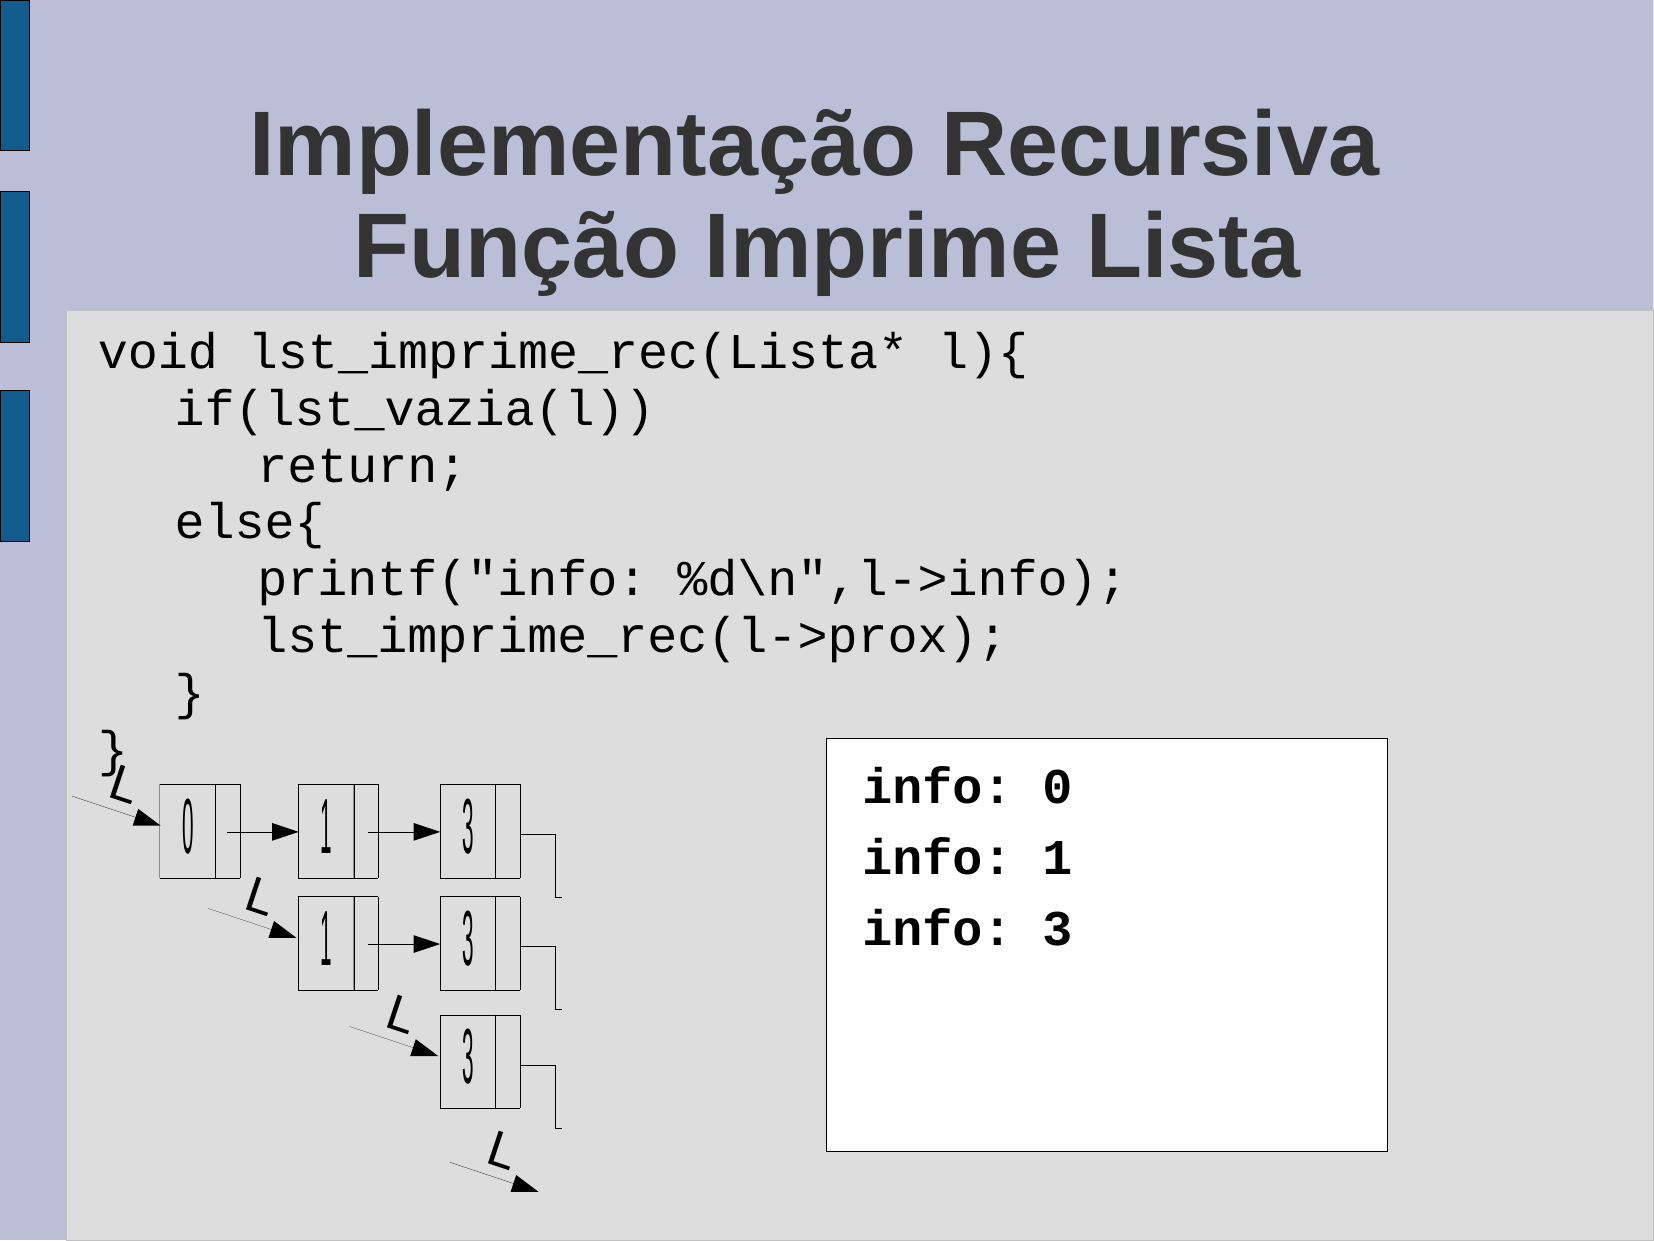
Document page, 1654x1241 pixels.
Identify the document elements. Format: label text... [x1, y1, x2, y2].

title Implementação Recursiva Função Imprime Lista [121, 91, 1534, 299]
chart [439, 784, 521, 885]
list void lst_imprime_rec(Lista* l){ if(lst_vazia(l)) return; else{ printf("info: %d\n",l->info); lst_imprime_rec(l->prox); } } [80, 327, 1158, 774]
chart [159, 784, 241, 885]
text_box [826, 738, 1388, 1152]
text_box info: 3 [862, 903, 1073, 961]
chart [439, 896, 521, 997]
chart [439, 1014, 521, 1116]
text_box info: 0 [862, 761, 1073, 819]
chart [298, 896, 380, 997]
chart [298, 784, 380, 885]
text_box info: 1 [862, 832, 1073, 890]
